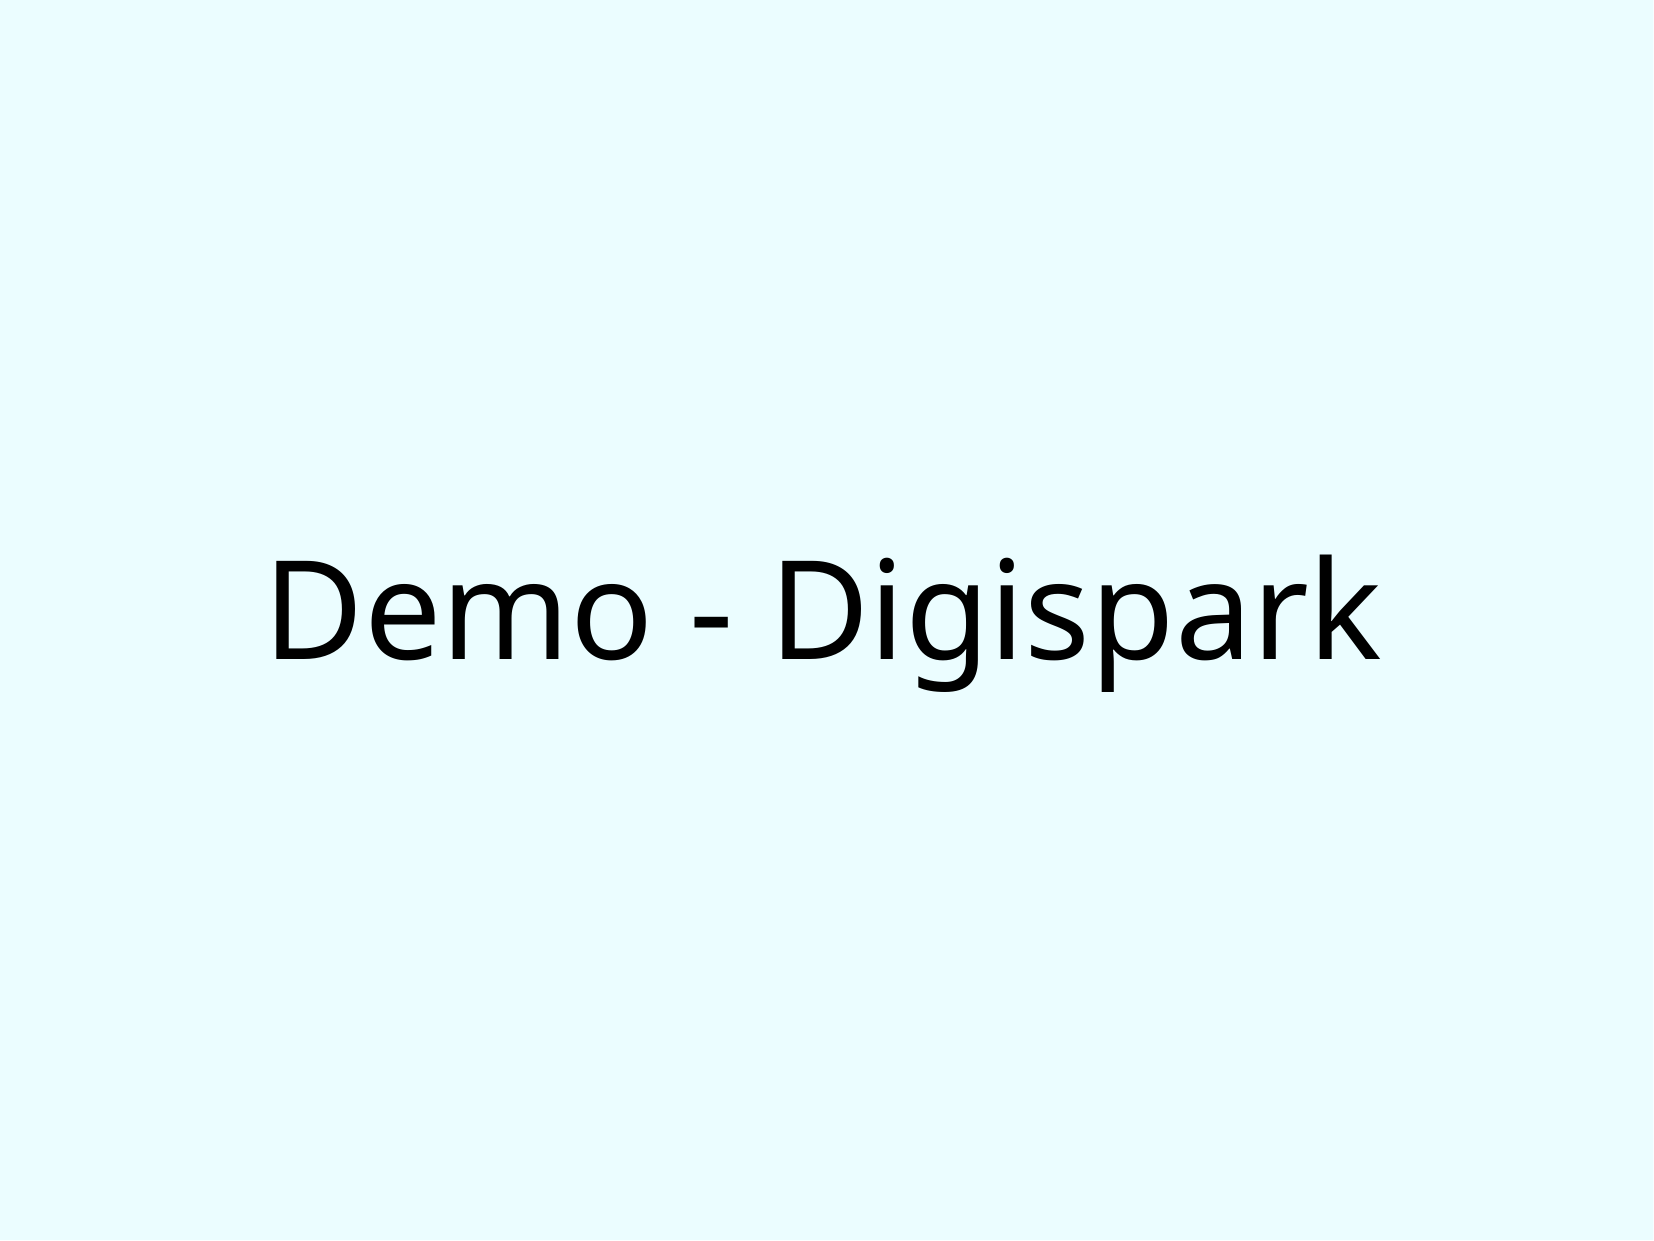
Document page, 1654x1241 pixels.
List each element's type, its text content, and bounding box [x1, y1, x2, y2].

text_box Demo - Digispark [79, 69, 1568, 1144]
